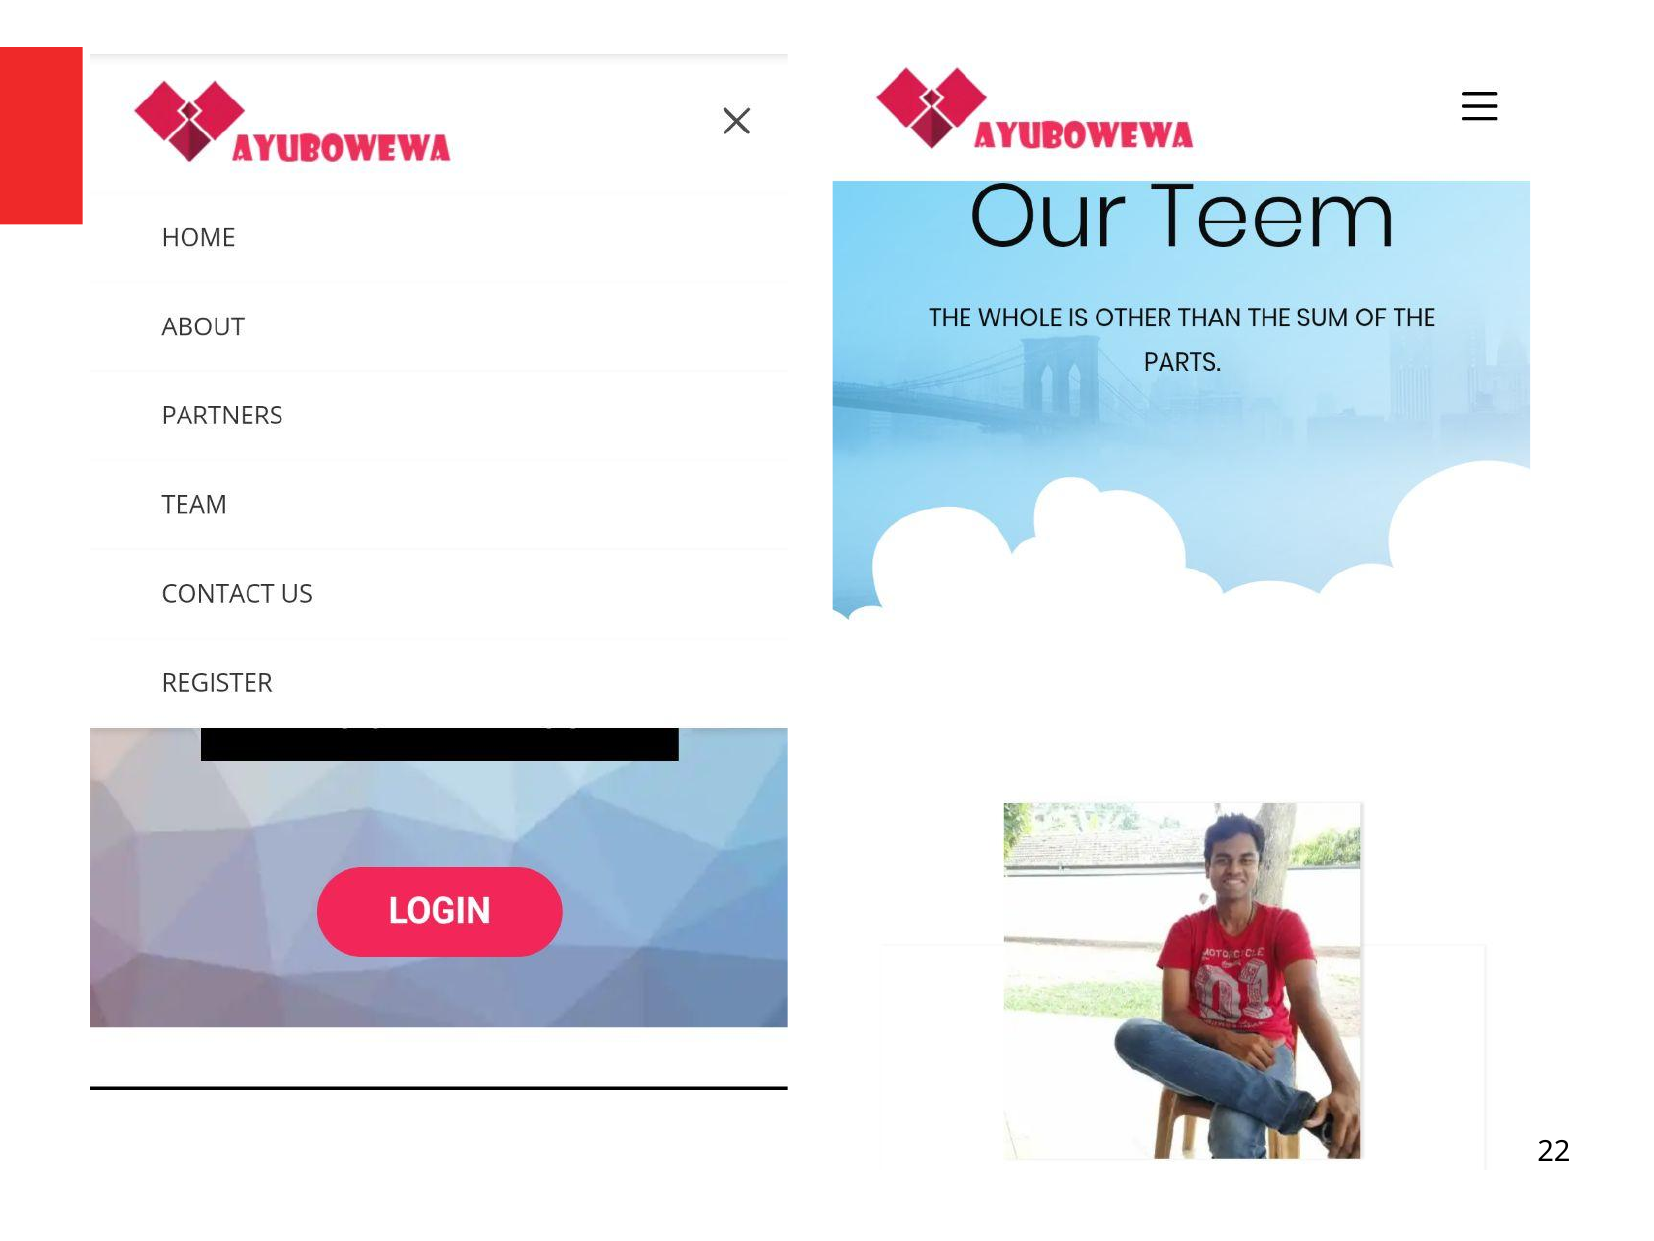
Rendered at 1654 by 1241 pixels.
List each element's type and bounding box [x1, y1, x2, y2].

picture [90, 54, 788, 1090]
picture [832, 40, 1531, 1170]
